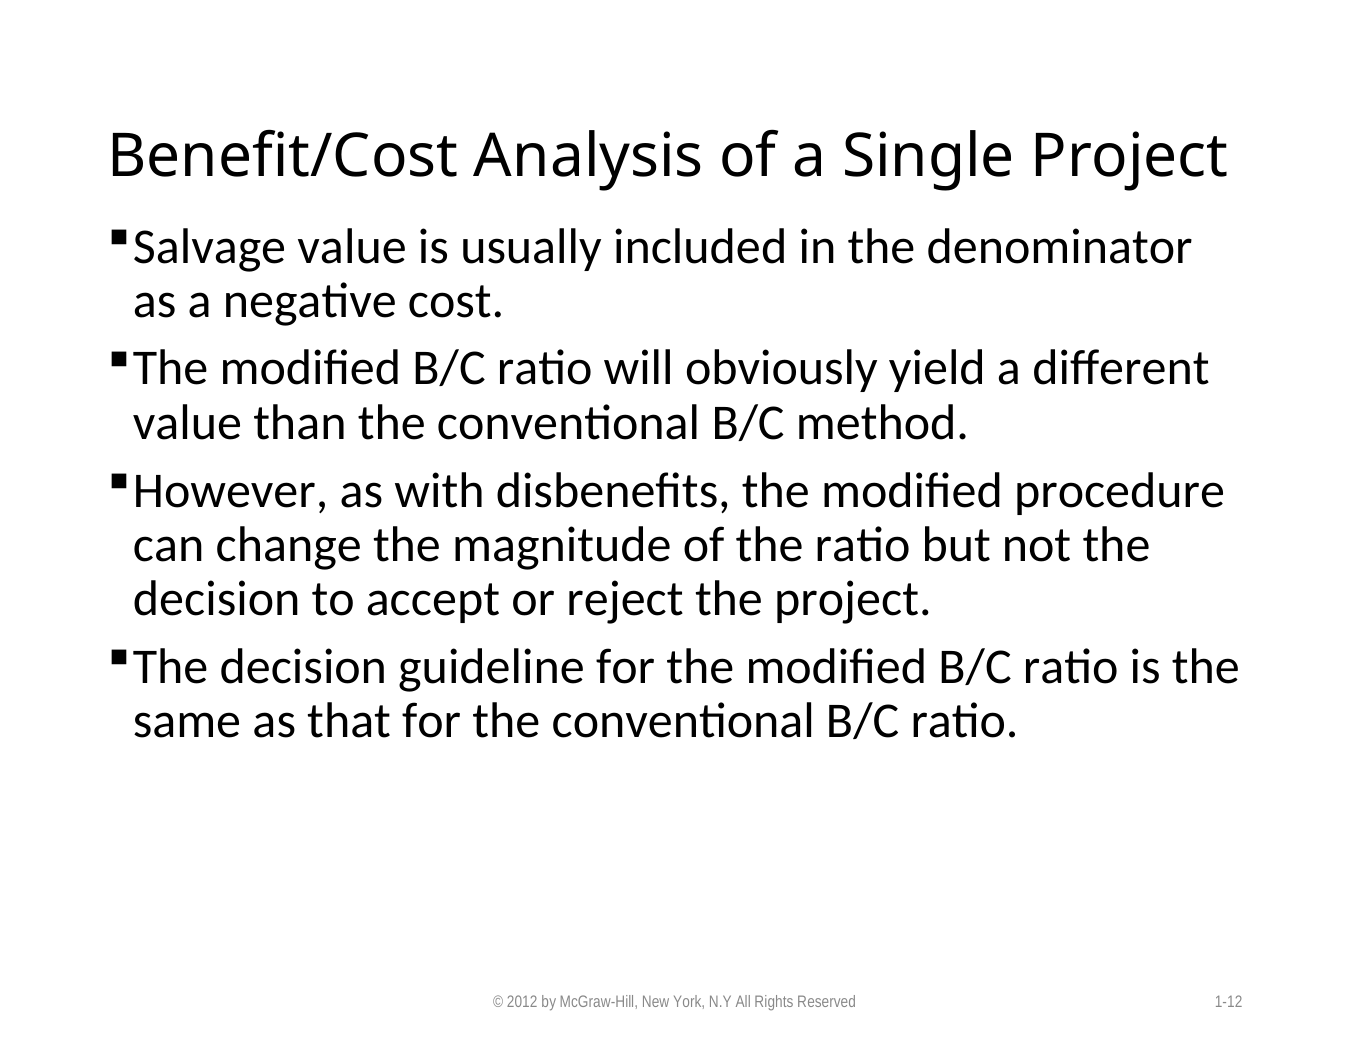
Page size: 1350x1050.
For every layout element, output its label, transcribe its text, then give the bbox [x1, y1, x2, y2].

text_box © 2012 by McGraw-Hill, New York, N.Y All Rights Reserved [447, 973, 903, 1030]
title Benefit/Cost Analysis of a Single Project [92, 55, 1258, 212]
text_box 1-<number> [953, 973, 1258, 1030]
list Salvage value is usually included in the denominator as a negative cost. The modified B/C ratio will obviously yield a different value than the conventional B/C method. However, as with disbenefits, the modified procedure can change the magnitude of the ratio but not the decision to accept or reject the project. The decision guideline for the modified B/C ratio is the same as that for the conventional B/C ratio. [92, 212, 1258, 879]
